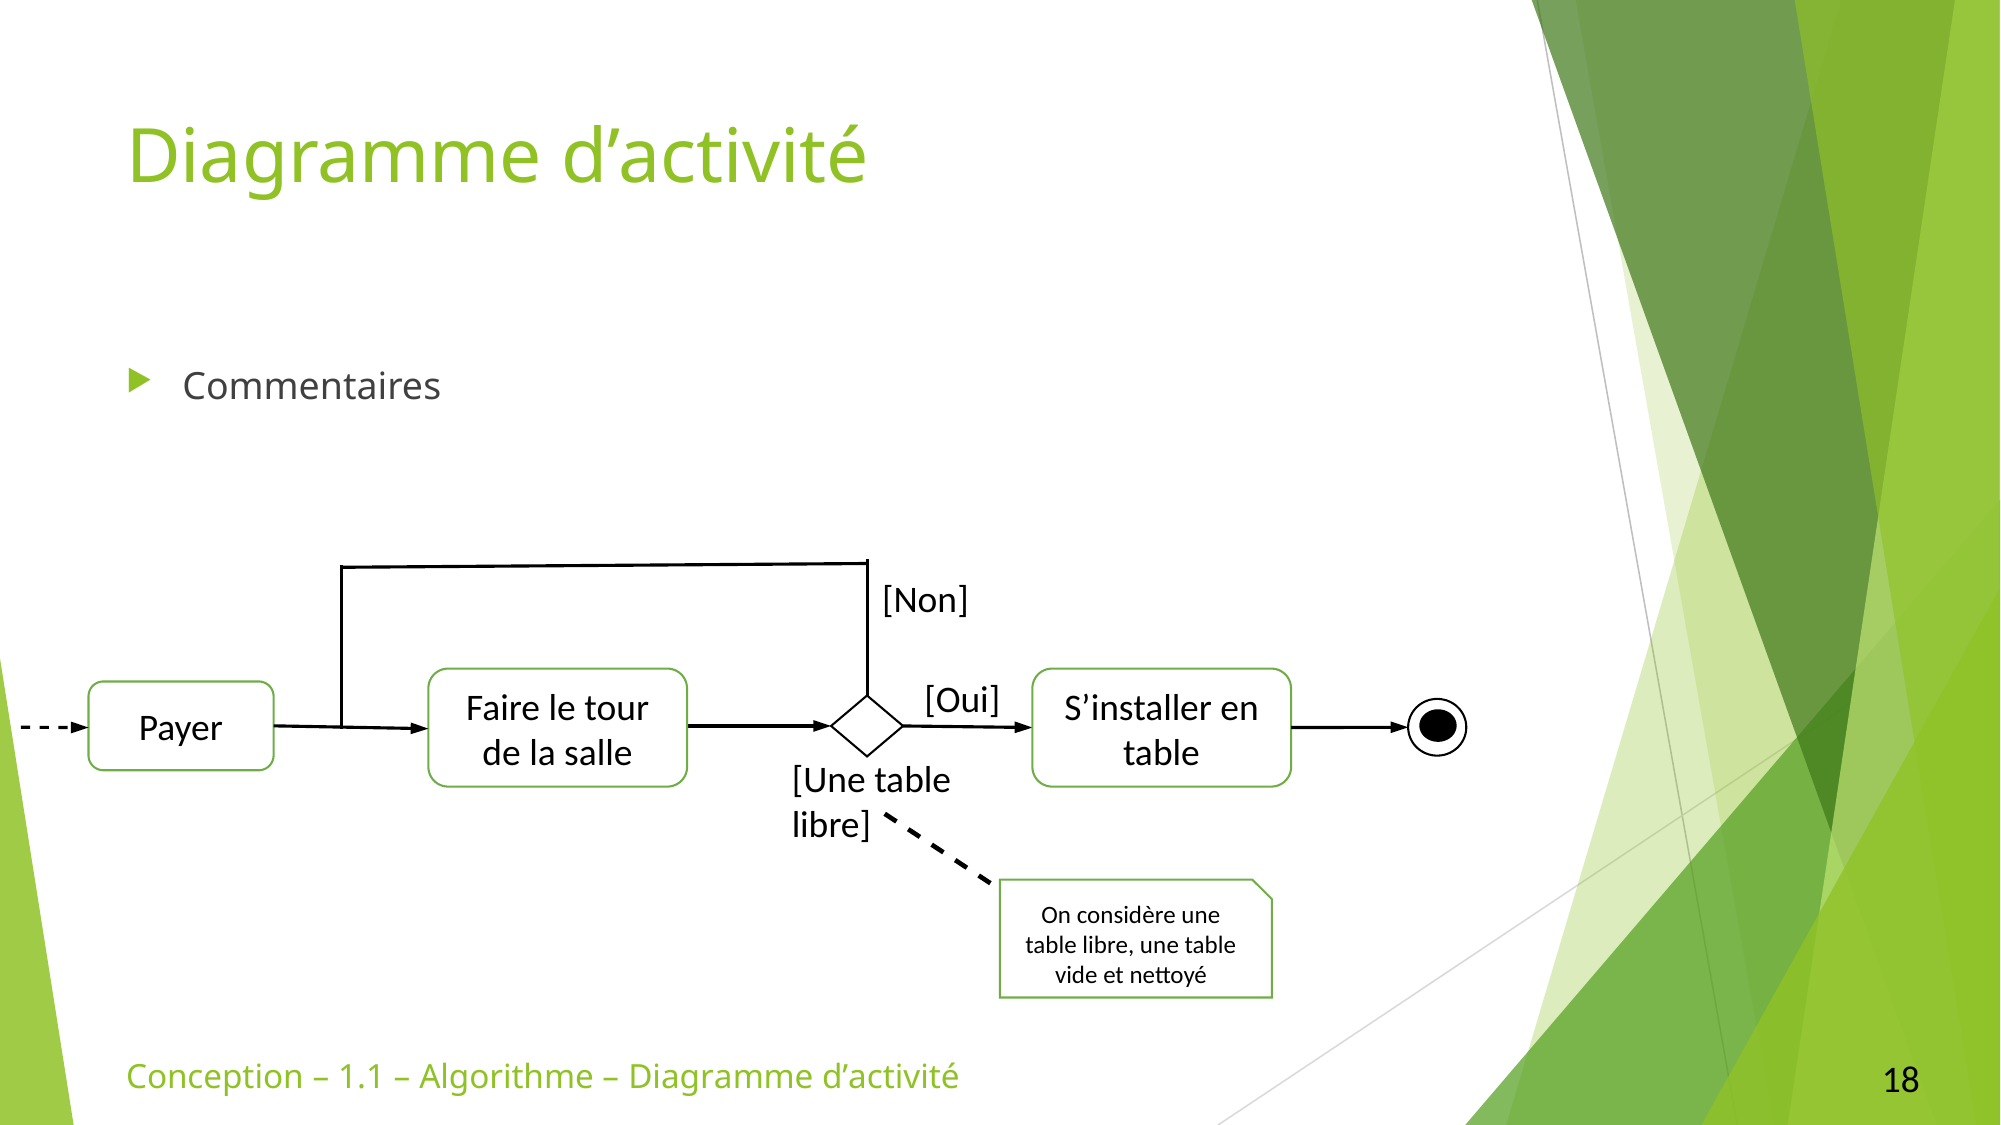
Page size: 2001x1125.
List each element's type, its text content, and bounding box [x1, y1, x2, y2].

text_box Faire le tour de la salle [428, 668, 688, 787]
list Commentaires [111, 354, 1522, 440]
text_box [1866, 1047, 1979, 1108]
text_box Payer [88, 681, 274, 771]
text_box [831, 696, 904, 747]
text_box Conception – 1.1 – Algorithme – Diagramme d’activité [111, 1047, 1094, 1109]
title Diagramme d’activité [111, 99, 1522, 317]
text_box [Non] [867, 567, 997, 628]
text_box [1408, 698, 1467, 756]
text_box S’installer en table [1032, 668, 1292, 787]
text_box [Oui] [909, 667, 1041, 729]
text_box On considère une table libre, une table vide et nettoyé [999, 879, 1272, 998]
text_box [Une table libre] [776, 747, 971, 854]
